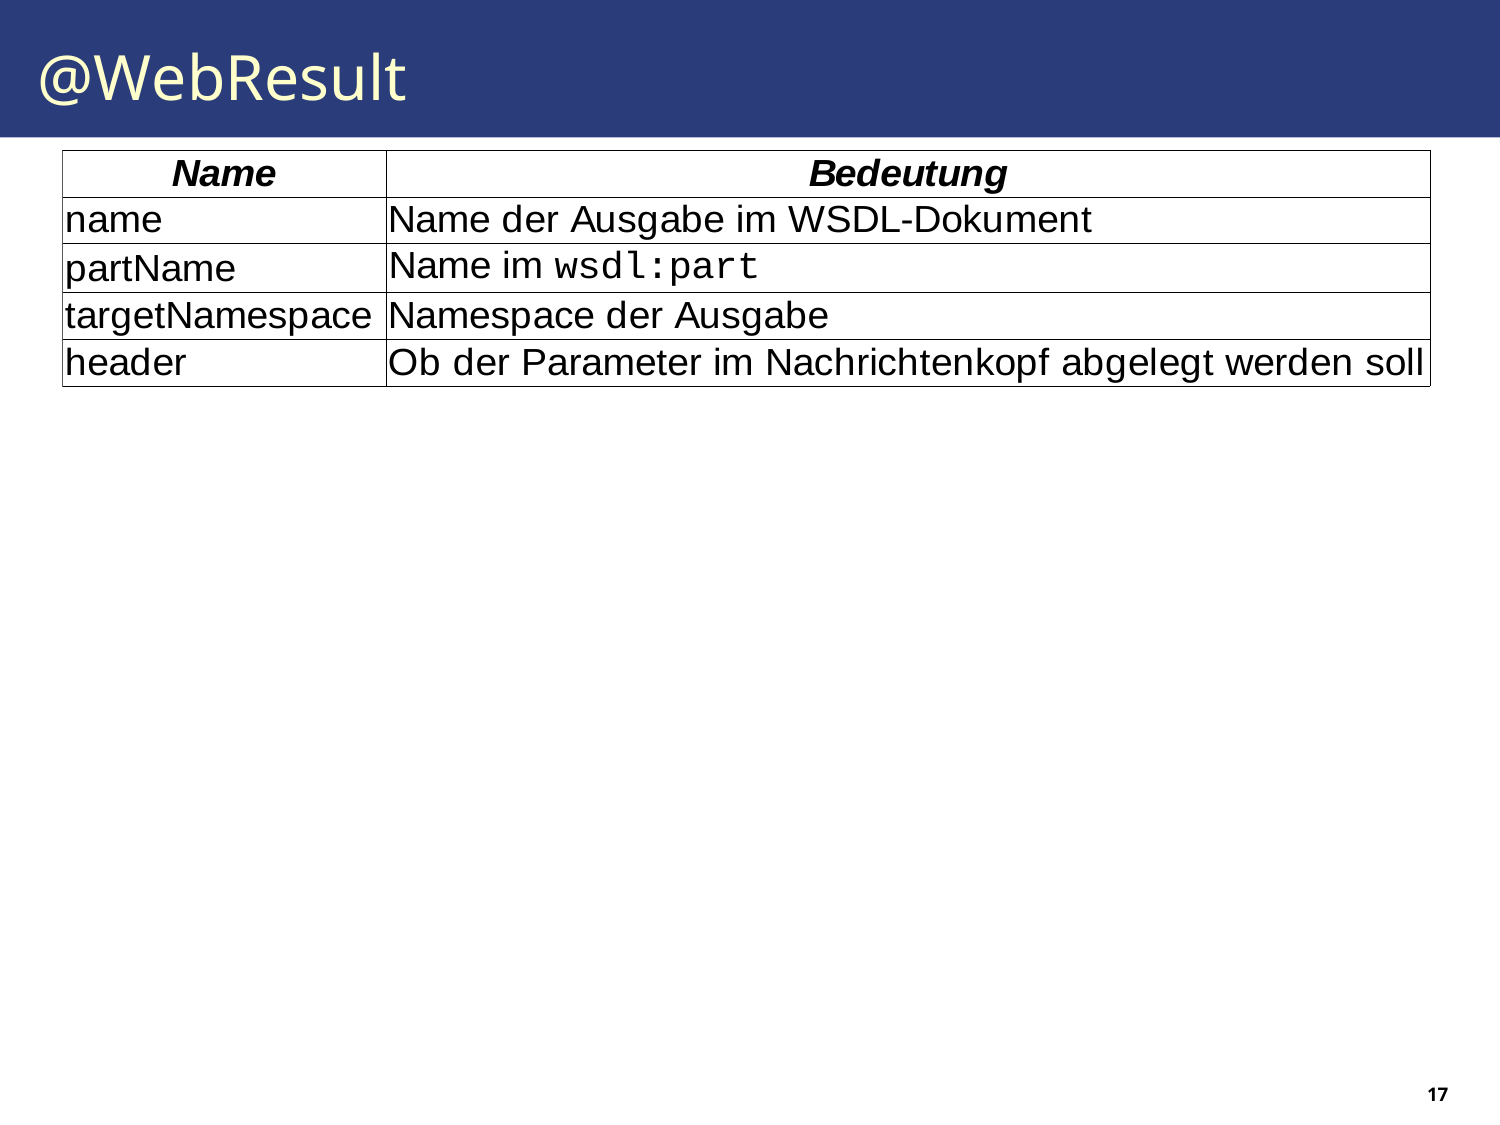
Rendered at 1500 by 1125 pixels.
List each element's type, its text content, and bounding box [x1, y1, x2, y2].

chart [62, 149, 1433, 1090]
text_box @WebResult [37, 0, 1476, 151]
text_box <Nummer> [1412, 1077, 1500, 1117]
